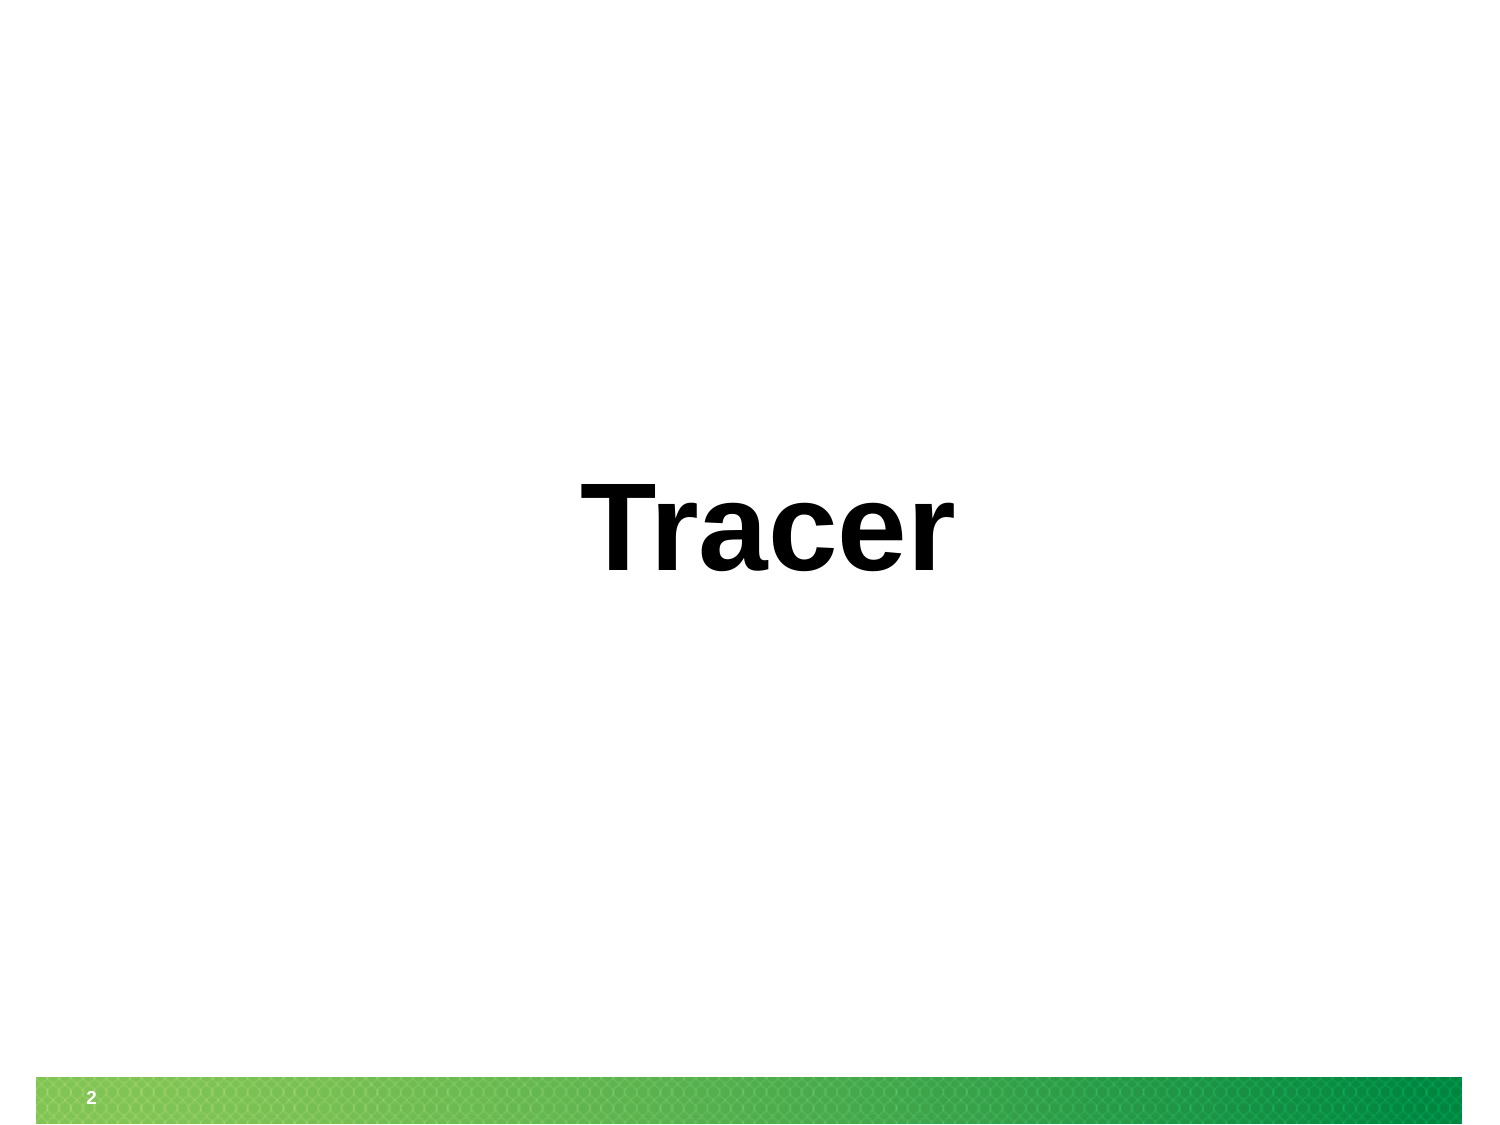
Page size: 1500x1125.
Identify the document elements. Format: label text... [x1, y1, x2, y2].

title Tracer [580, 388, 960, 667]
picture [36, 1077, 1462, 1124]
